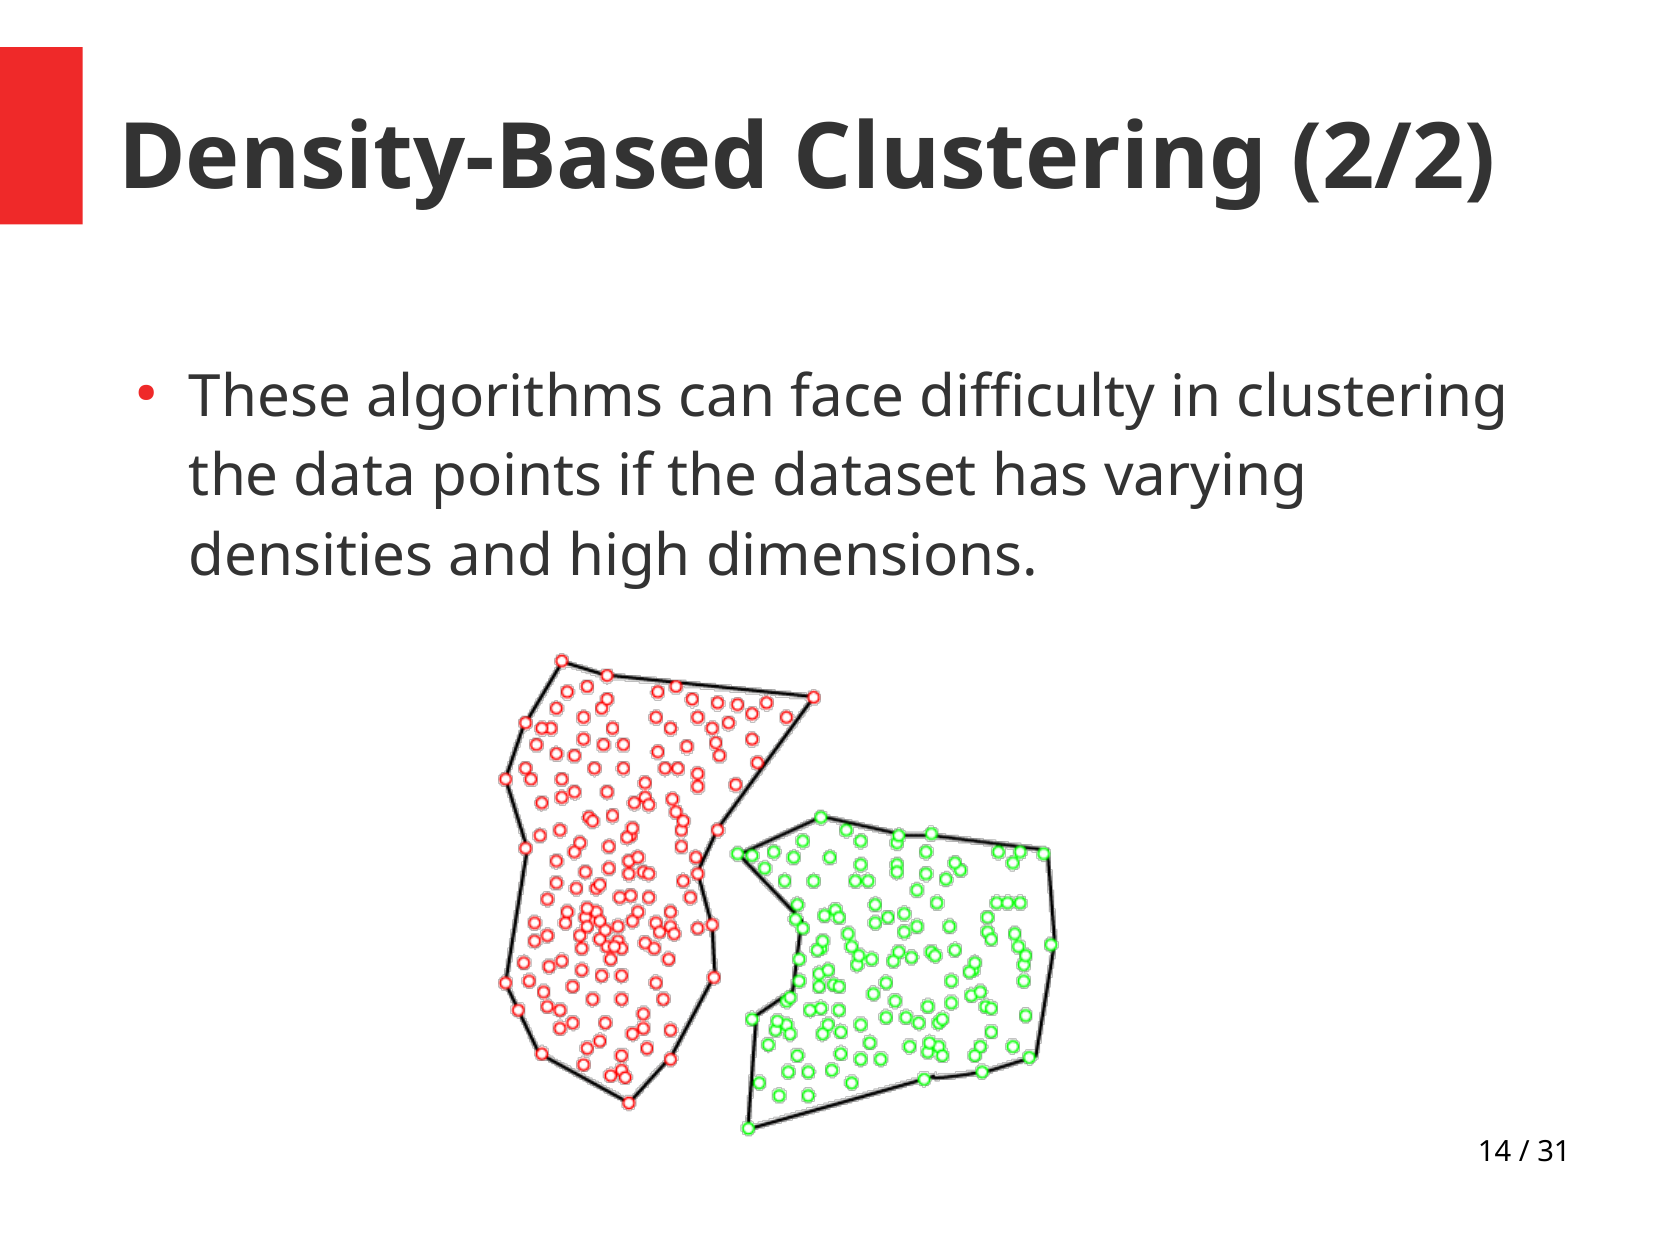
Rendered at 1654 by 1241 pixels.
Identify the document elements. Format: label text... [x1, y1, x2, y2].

list These algorithms can face difficulty in clustering the data points if the dataset has varying densities and high dimensions. [118, 354, 1536, 1074]
title Density-Based Clustering (2/2) [118, 49, 1571, 257]
picture [461, 649, 1087, 1155]
